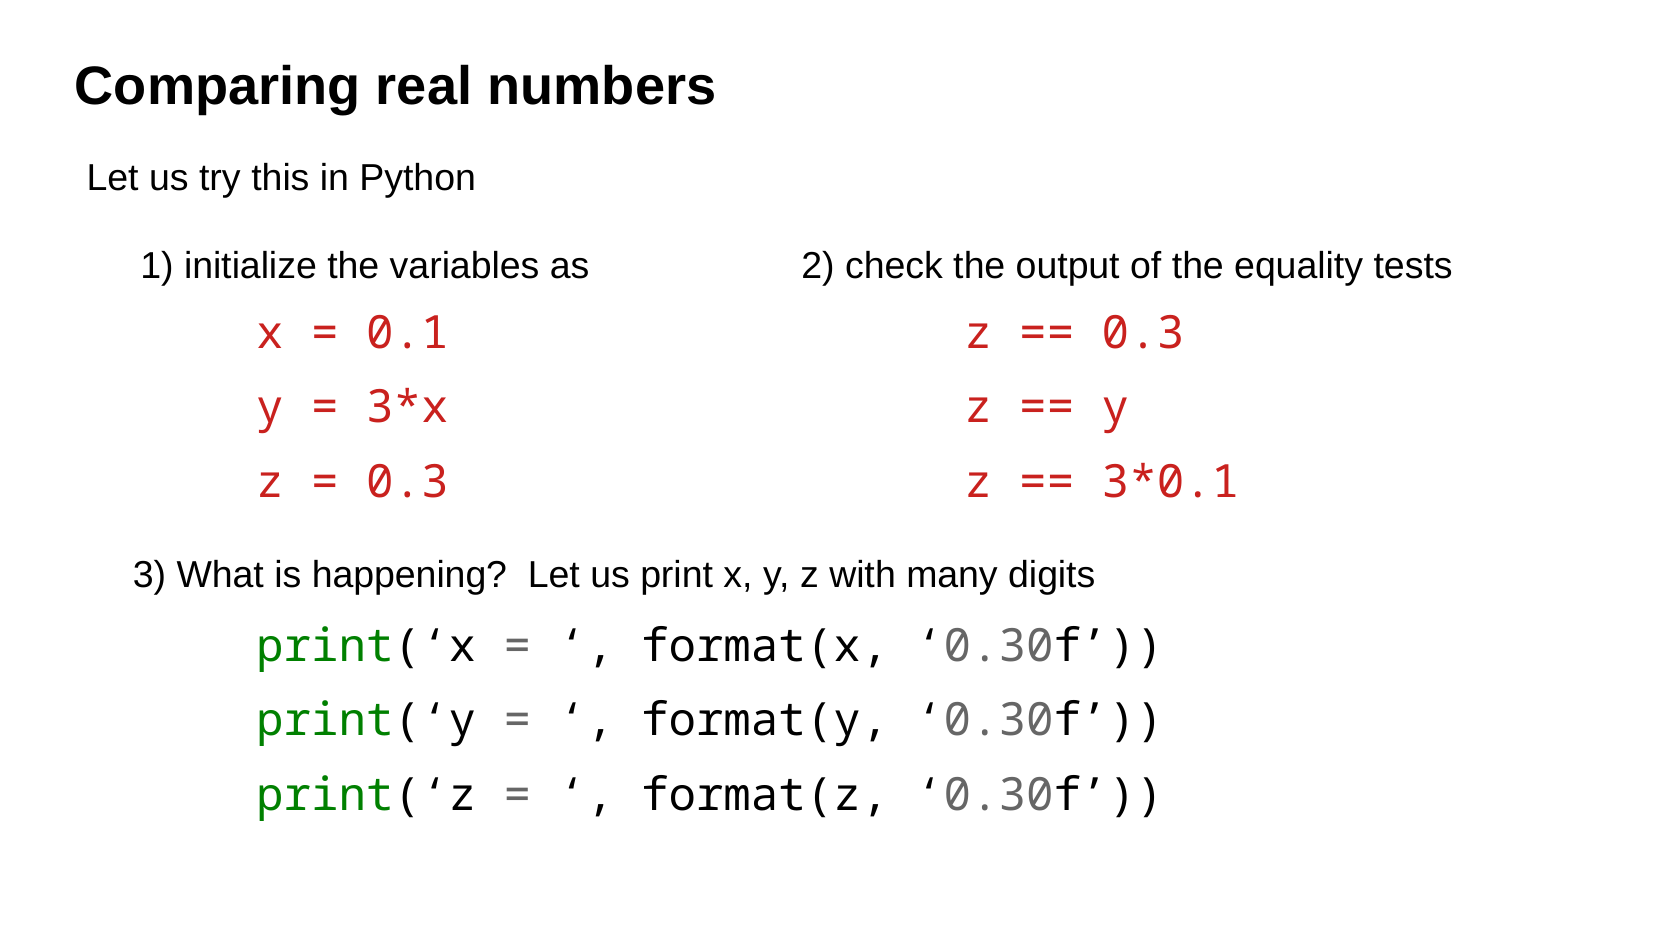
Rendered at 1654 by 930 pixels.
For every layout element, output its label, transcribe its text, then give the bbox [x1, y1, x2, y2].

text_box 2) check the output of the equality tests [786, 237, 1653, 295]
text_box x = 0.1 y = 3*x z = 0.3 [241, 295, 538, 491]
text_box z == 0.3 z == y z == 3*0.1 [949, 292, 1356, 491]
text_box 1) initialize the variables as [125, 237, 786, 295]
text_box Let us try this in Python [71, 149, 722, 207]
text_box 3) What is happening? Let us print x, y, z with many digits [118, 546, 1647, 604]
text_box Comparing real numbers [59, 48, 1050, 124]
text_box print(‘x = ‘, format(x, ‘0.30f’)) print(‘y = ‘, format(y, ‘0.30f’)) print(‘z = ‘, format(z, ‘0.30f’)) [241, 605, 1491, 804]
